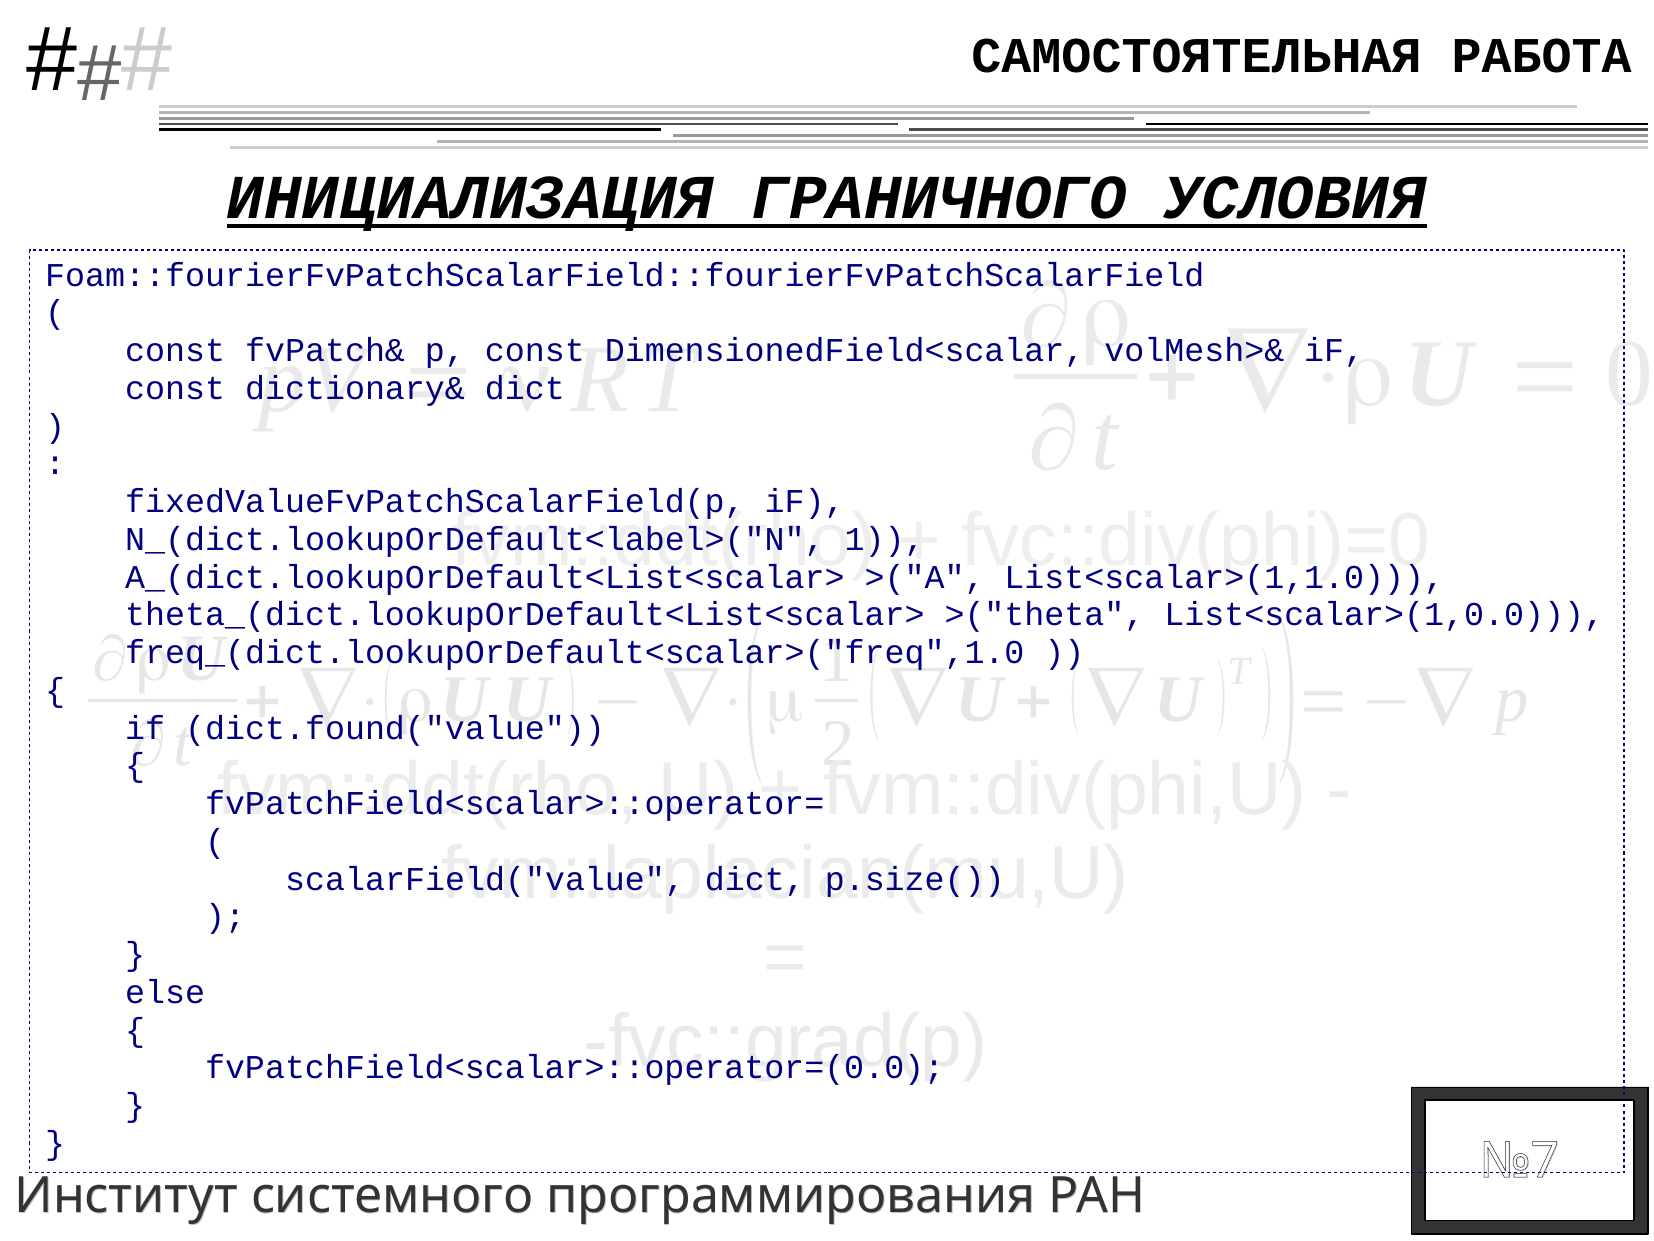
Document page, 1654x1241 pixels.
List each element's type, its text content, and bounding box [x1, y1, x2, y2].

text_box Foam::fourierFvPatchScalarField::fourierFvPatchScalarField ( const fvPatch& p, const DimensionedField<scalar, volMesh>& iF, const dictionary& dict ) : fixedValueFvPatchScalarField(p, iF), N_(dict.lookupOrDefault<label>("N", 1)), A_(dict.lookupOrDefault<List<scalar> >("A", List<scalar>(1,1.0))), theta_(dict.lookupOrDefault<List<scalar> >("theta", List<scalar>(1,0.0))), freq_(dict.lookupOrDefault<scalar>("freq",1.0 )) { if (dict.found("value")) { fvPatchField<scalar>::operator= ( scalarField("value", dict, p.size()) ); } else { fvPatchField<scalar>::operator=(0.0); } } [29, 250, 1625, 1173]
title ИНИЦИАЛИЗАЦИЯ ГРАНИЧНОГО УСЛОВИЯ [0, 147, 1654, 257]
